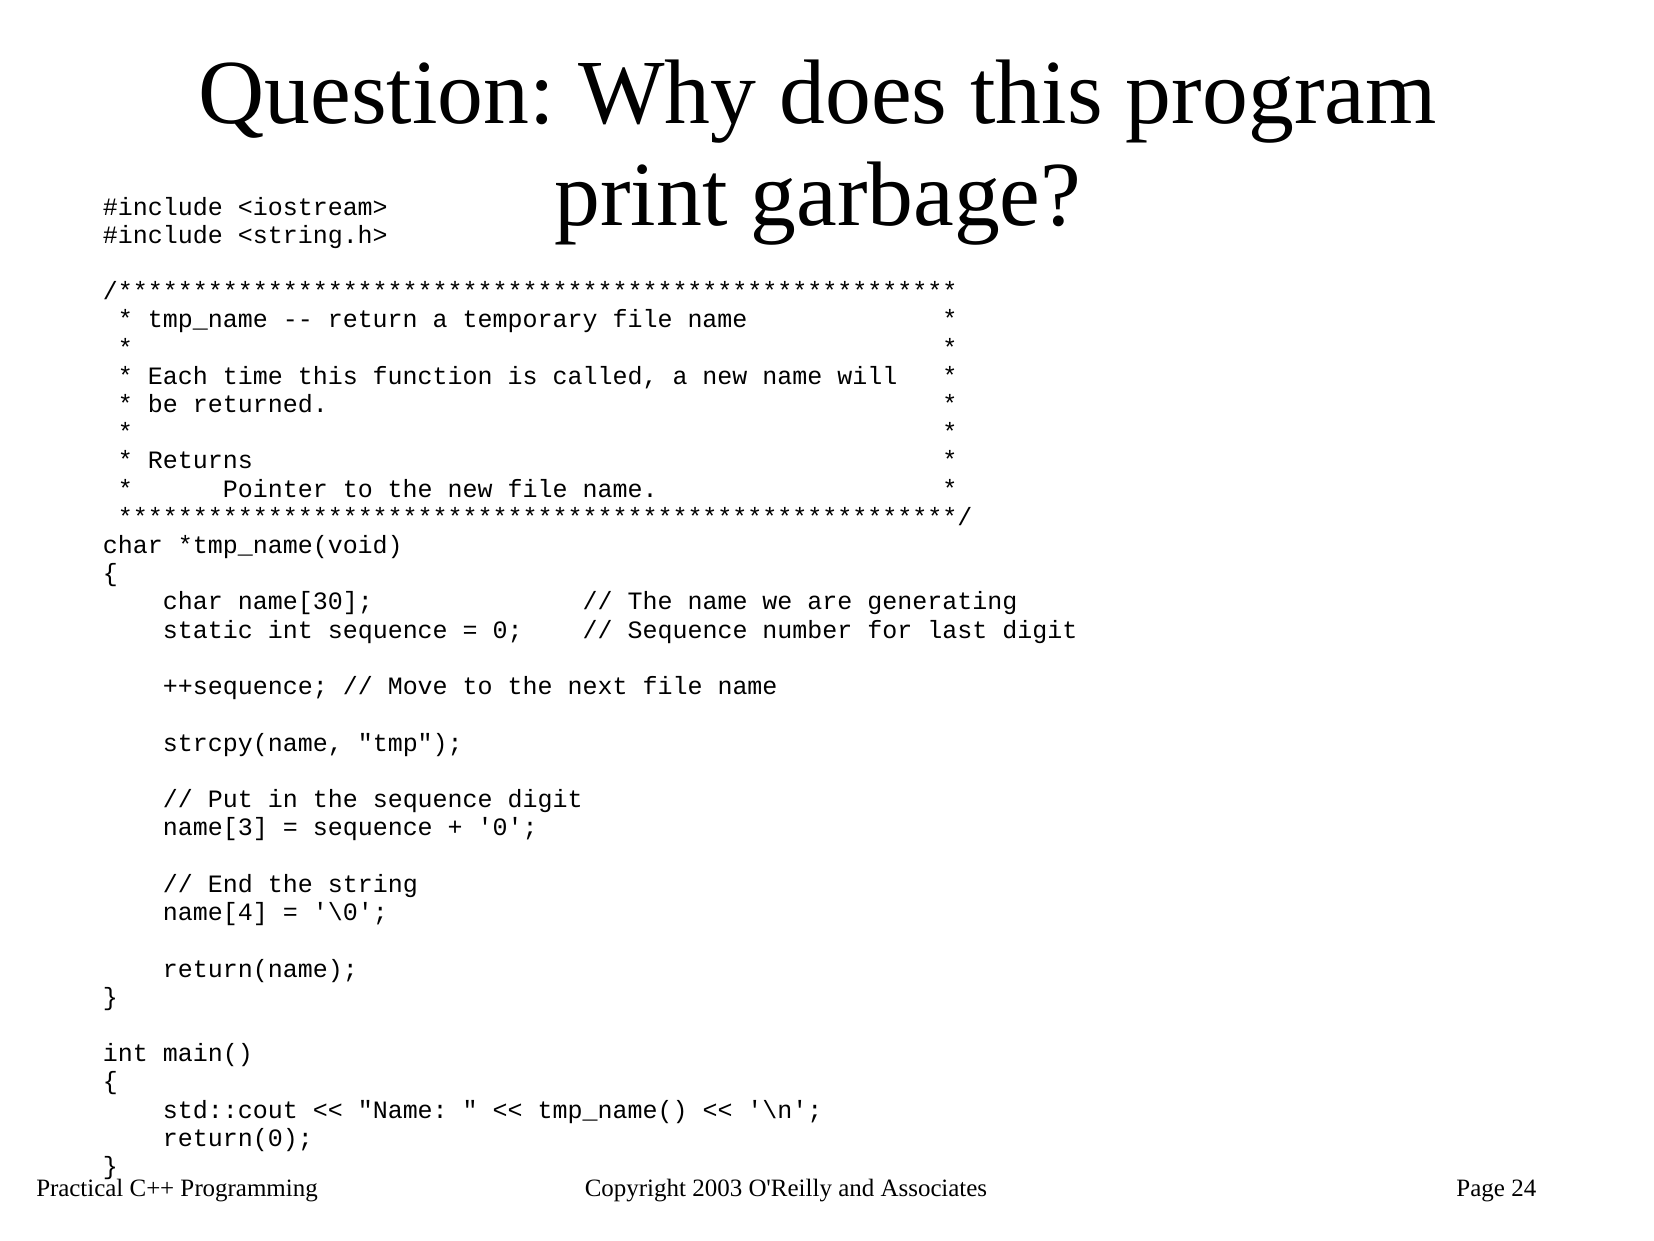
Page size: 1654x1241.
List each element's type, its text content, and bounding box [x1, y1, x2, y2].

subtitle #include <iostream> #include <string.h> /******************************************************** * tmp_name -- return a temporary file name * * * * Each time this function is called, a new name will * * be returned. * * * * Returns * * Pointer to the new file name. * ********************************************************/ char *tmp_name(void) { char name[30]; // The name we are generating static int sequence = 0; // Sequence number for last digit ++sequence; // Move to the next file name strcpy(name, "tmp"); // Put in the sequence digit name[3] = sequence + '0'; // End the string name[4] = '\0'; return(name); } int main() { std::cout << "Name: " << tmp_name() << '\n'; return(0); } [102, 219, 1516, 1157]
title Question: Why does this program print garbage? [112, 37, 1525, 249]
